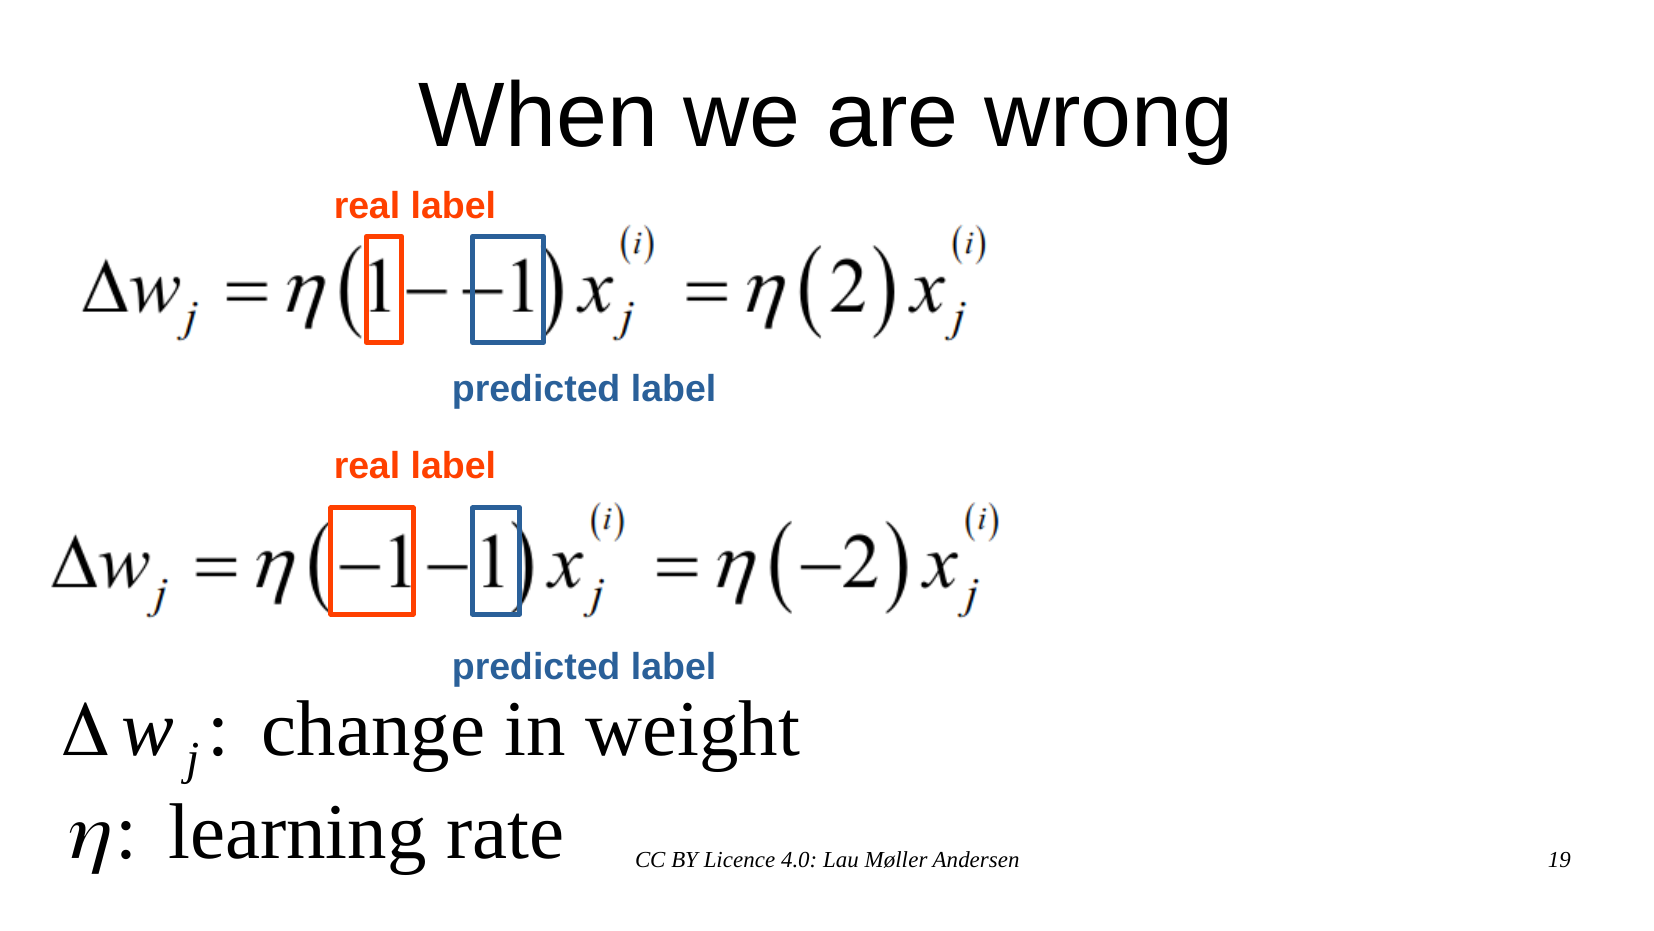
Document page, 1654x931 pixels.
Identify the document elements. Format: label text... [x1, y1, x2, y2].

picture [52, 200, 1004, 386]
chart [53, 685, 811, 879]
title When we are wrong [82, 37, 1571, 193]
text_box predicted label [437, 360, 756, 460]
picture [11, 490, 1022, 680]
text_box real label [318, 437, 532, 497]
text_box predicted label [437, 637, 756, 737]
picture [475, 239, 541, 340]
picture [369, 239, 399, 340]
text_box real label [318, 177, 532, 237]
